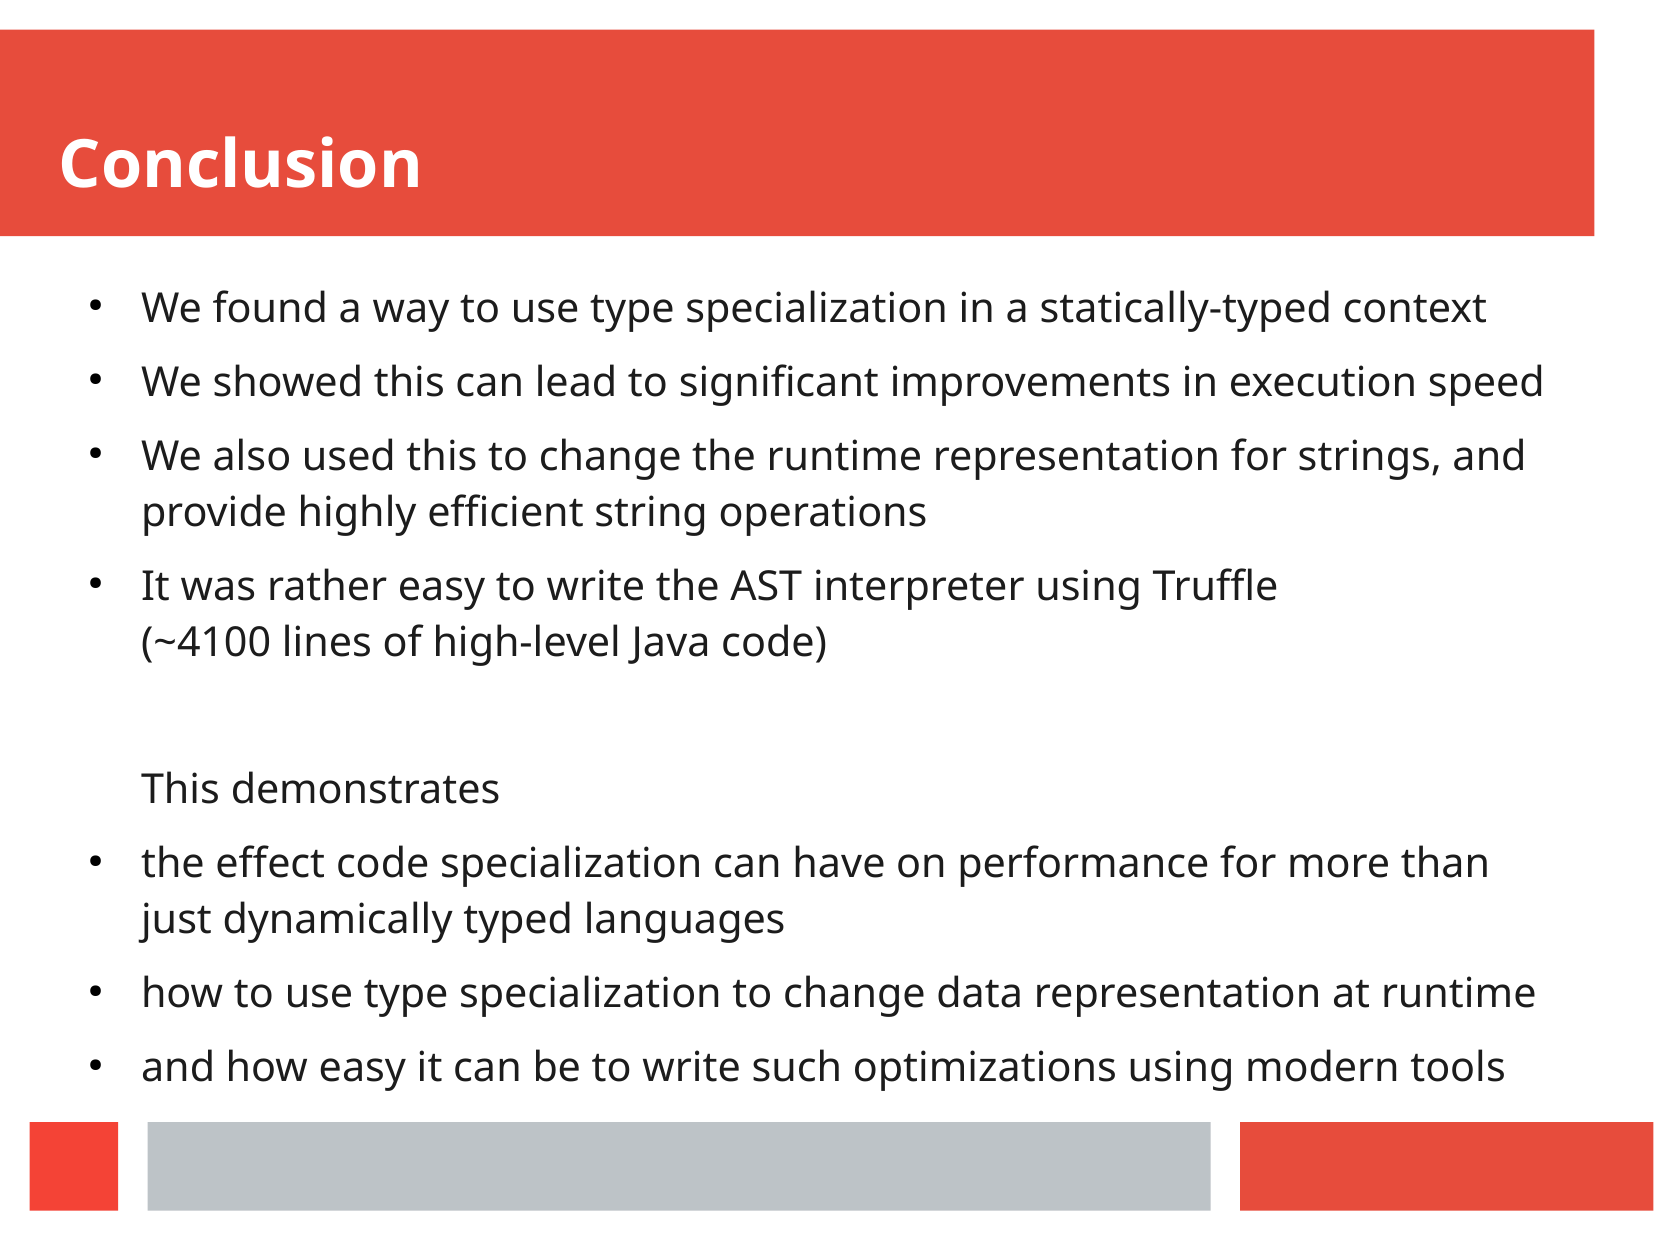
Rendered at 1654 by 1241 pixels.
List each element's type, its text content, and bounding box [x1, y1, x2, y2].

title Conclusion [59, 59, 1595, 207]
list We found a way to use type specialization in a statically-typed context We showed this can lead to significant improvements in execution speed We also used this to change the runtime representation for strings, and provide highly efficient string operations It was rather easy to write the AST interpreter using Truffle (~4100 lines of high-level Java code) This demonstrates the effect code specialization can have on performance for more than just dynamically typed languages how to use type specialization to change data representation at runtime and how easy it can be to write such optimizations using modern tools [70, 278, 1559, 1114]
